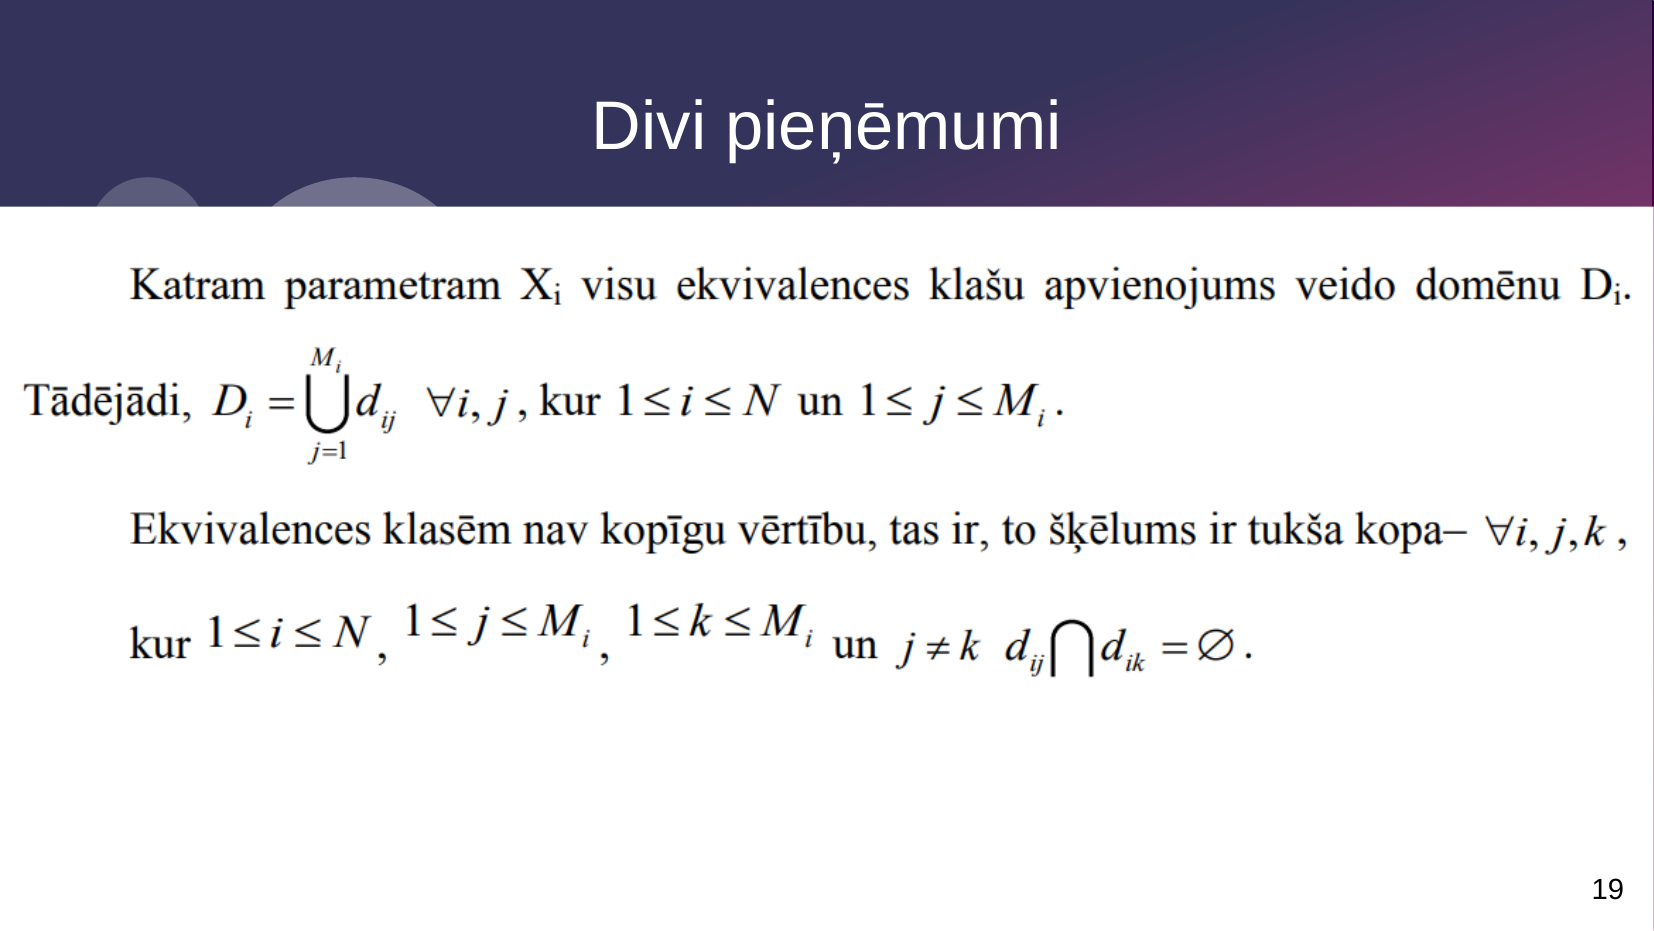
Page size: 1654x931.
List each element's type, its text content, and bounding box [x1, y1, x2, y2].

title Divi pieņēmumi [88, 44, 1565, 207]
picture [0, 230, 1651, 705]
